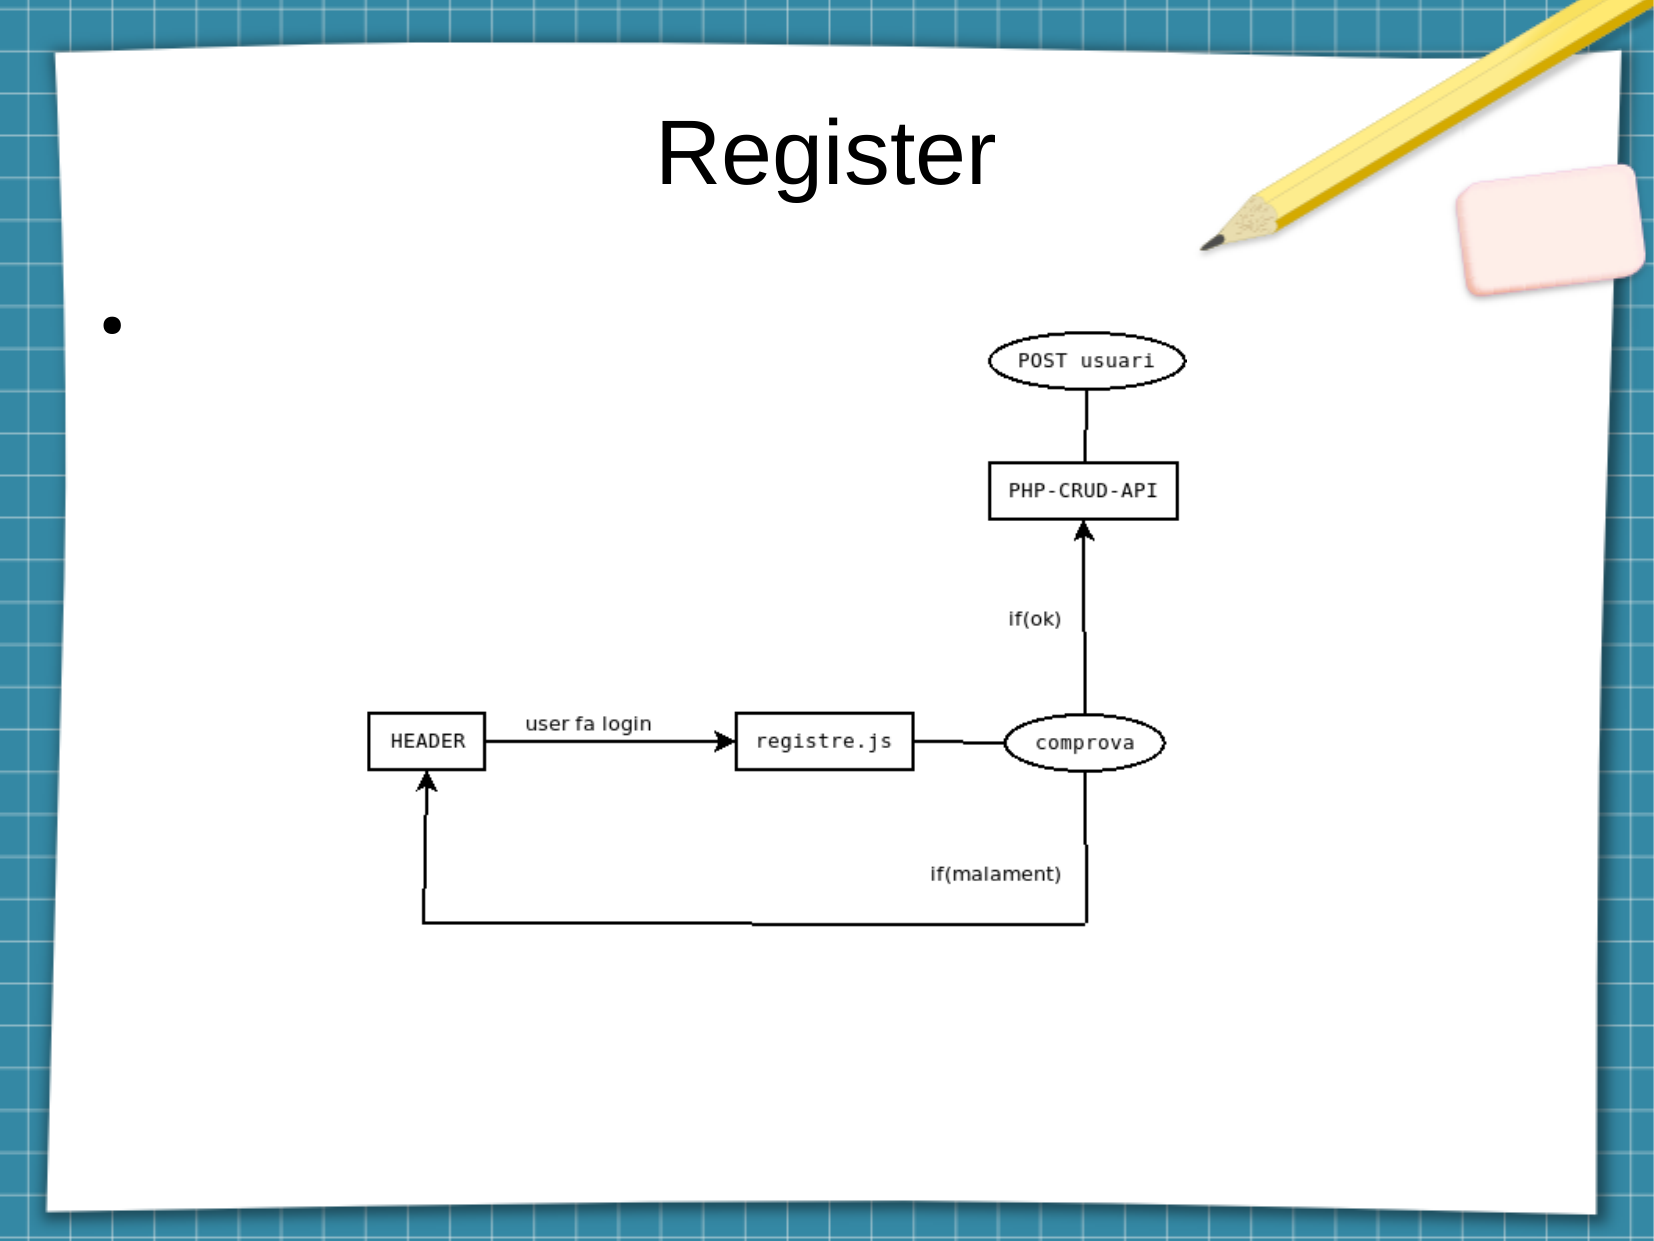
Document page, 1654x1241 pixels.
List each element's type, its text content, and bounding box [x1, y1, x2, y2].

list [82, 290, 1571, 1010]
title Register [82, 49, 1571, 257]
picture [0, 0, 1654, 1241]
